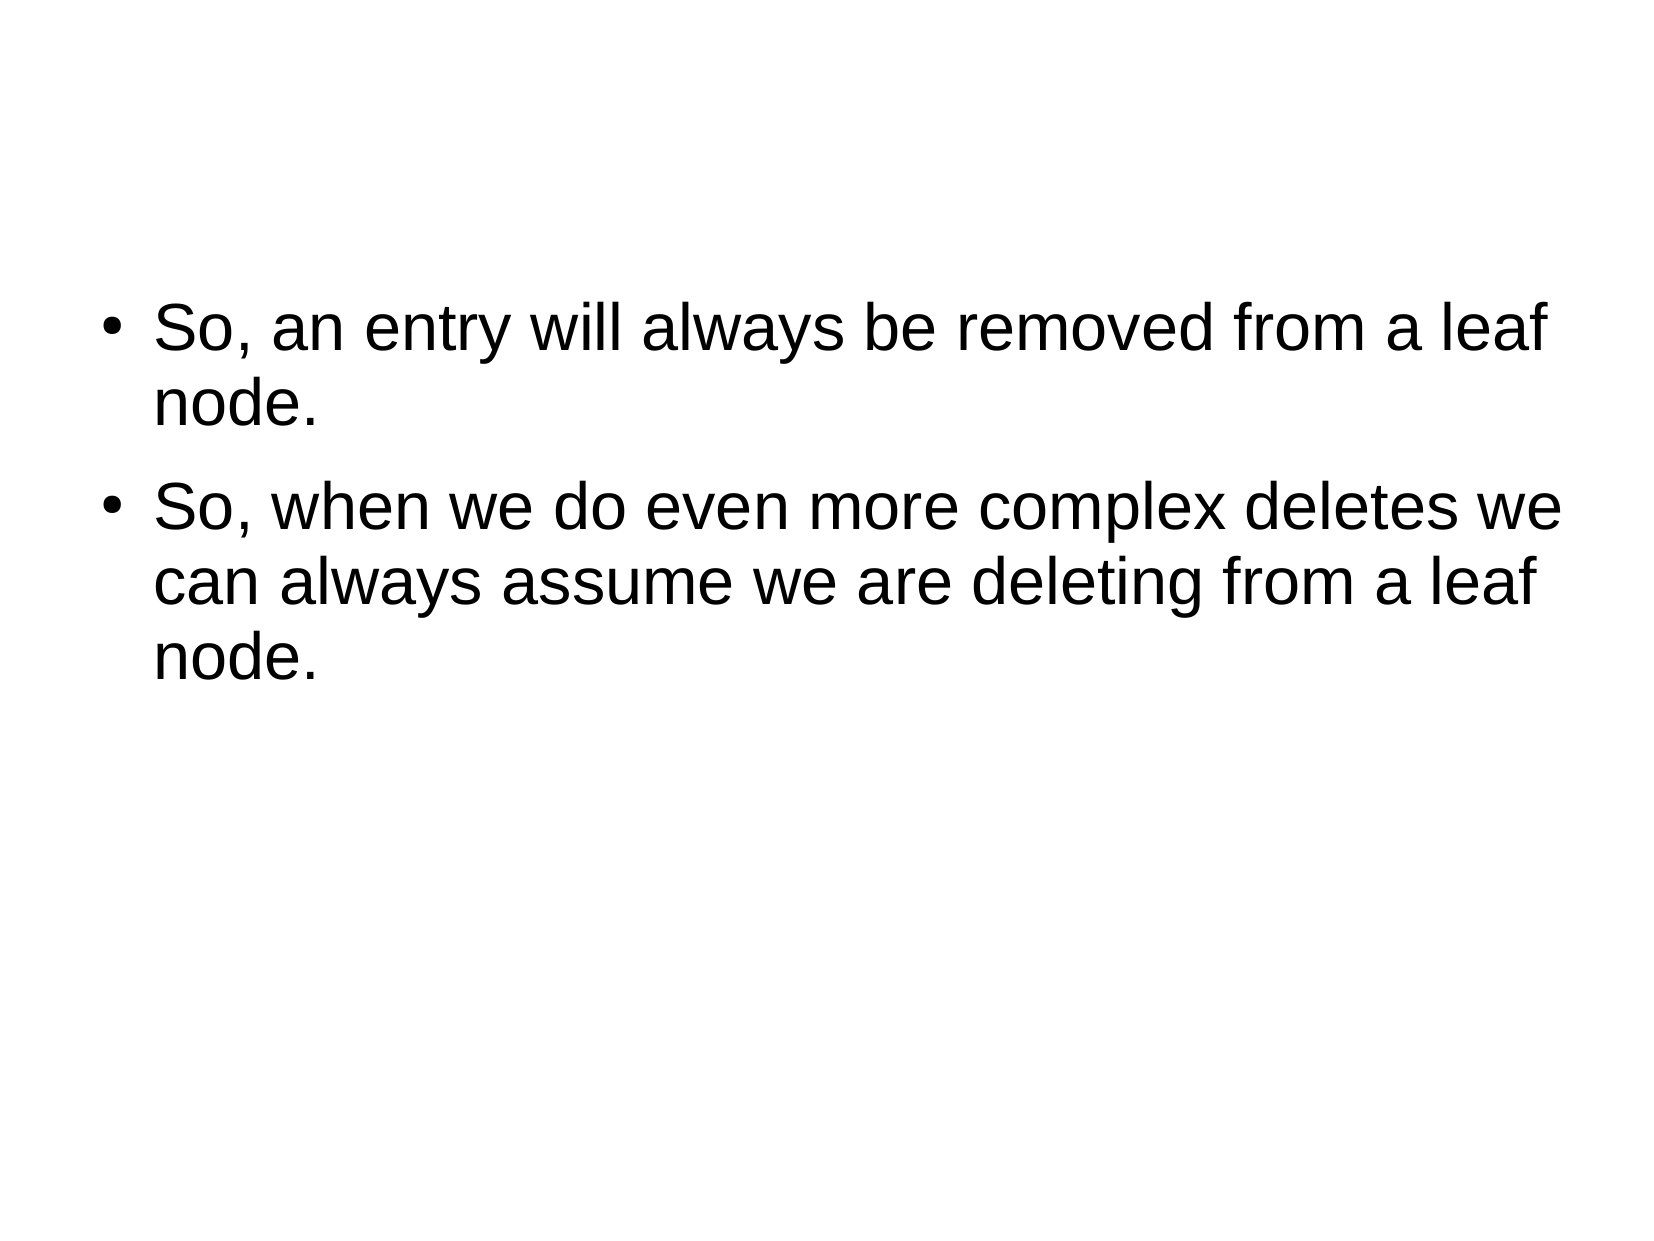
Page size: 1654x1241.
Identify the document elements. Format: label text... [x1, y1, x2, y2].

list So, an entry will always be removed from a leaf node. So, when we do even more complex deletes we can always assume we are deleting from a leaf node. [82, 290, 1571, 1094]
